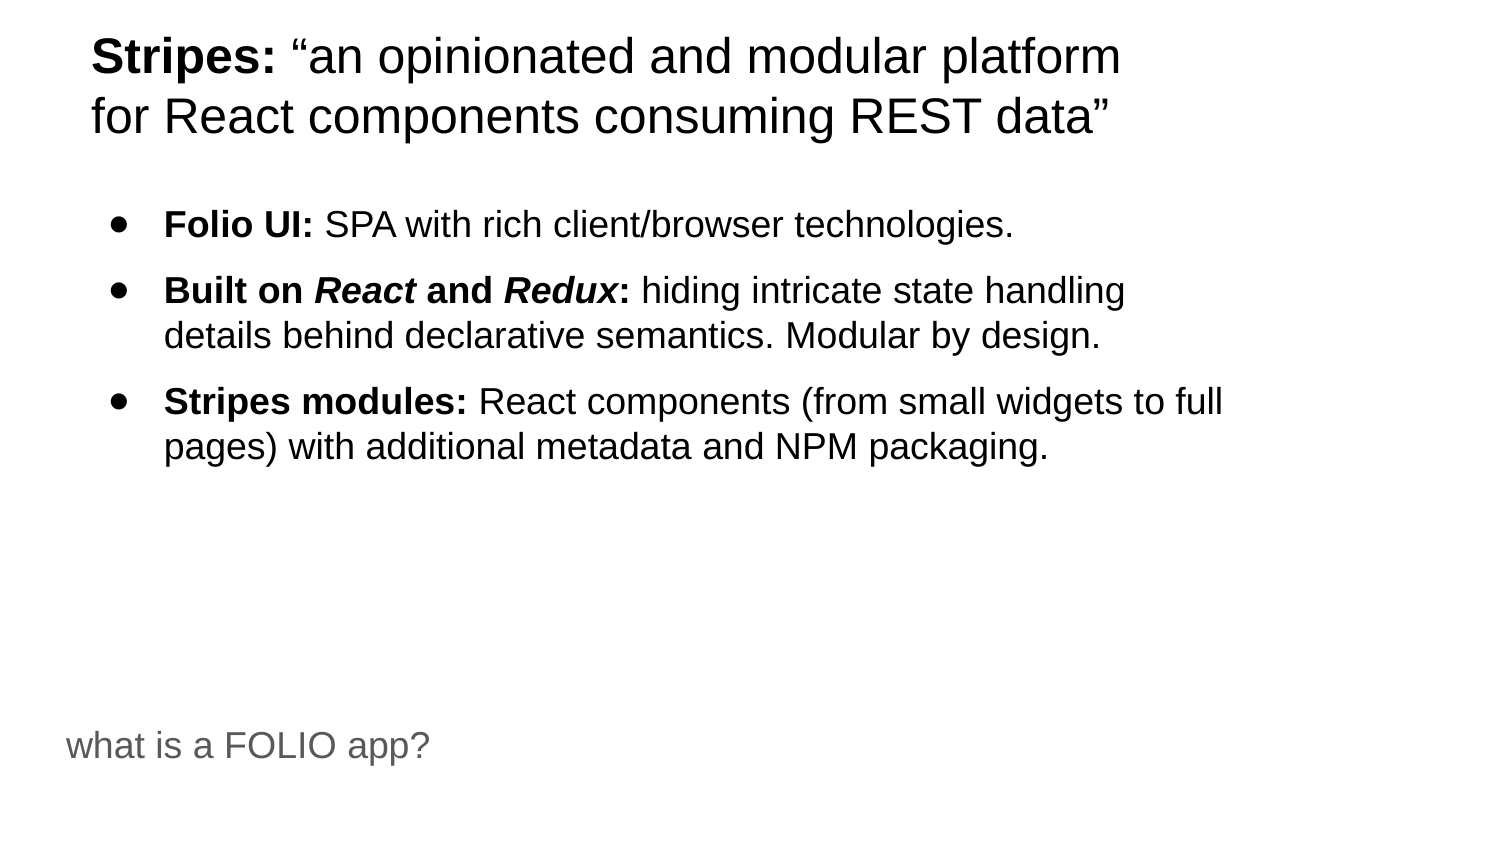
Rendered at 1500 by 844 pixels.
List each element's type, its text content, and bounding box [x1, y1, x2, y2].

list what is a FOLIO app? [51, 694, 1036, 794]
text_box Folio UI: SPA with rich client/browser technologies. Built on React and Redux: hiding intricate state handling details behind declarative semantics. Modular by design. Stripes modules: React components (from small widgets to full pages) with additional metadata and NPM packaging. [73, 184, 1240, 703]
text_box Stripes: “an opinionated and modular platform for React components consuming REST data” [76, 8, 1173, 225]
